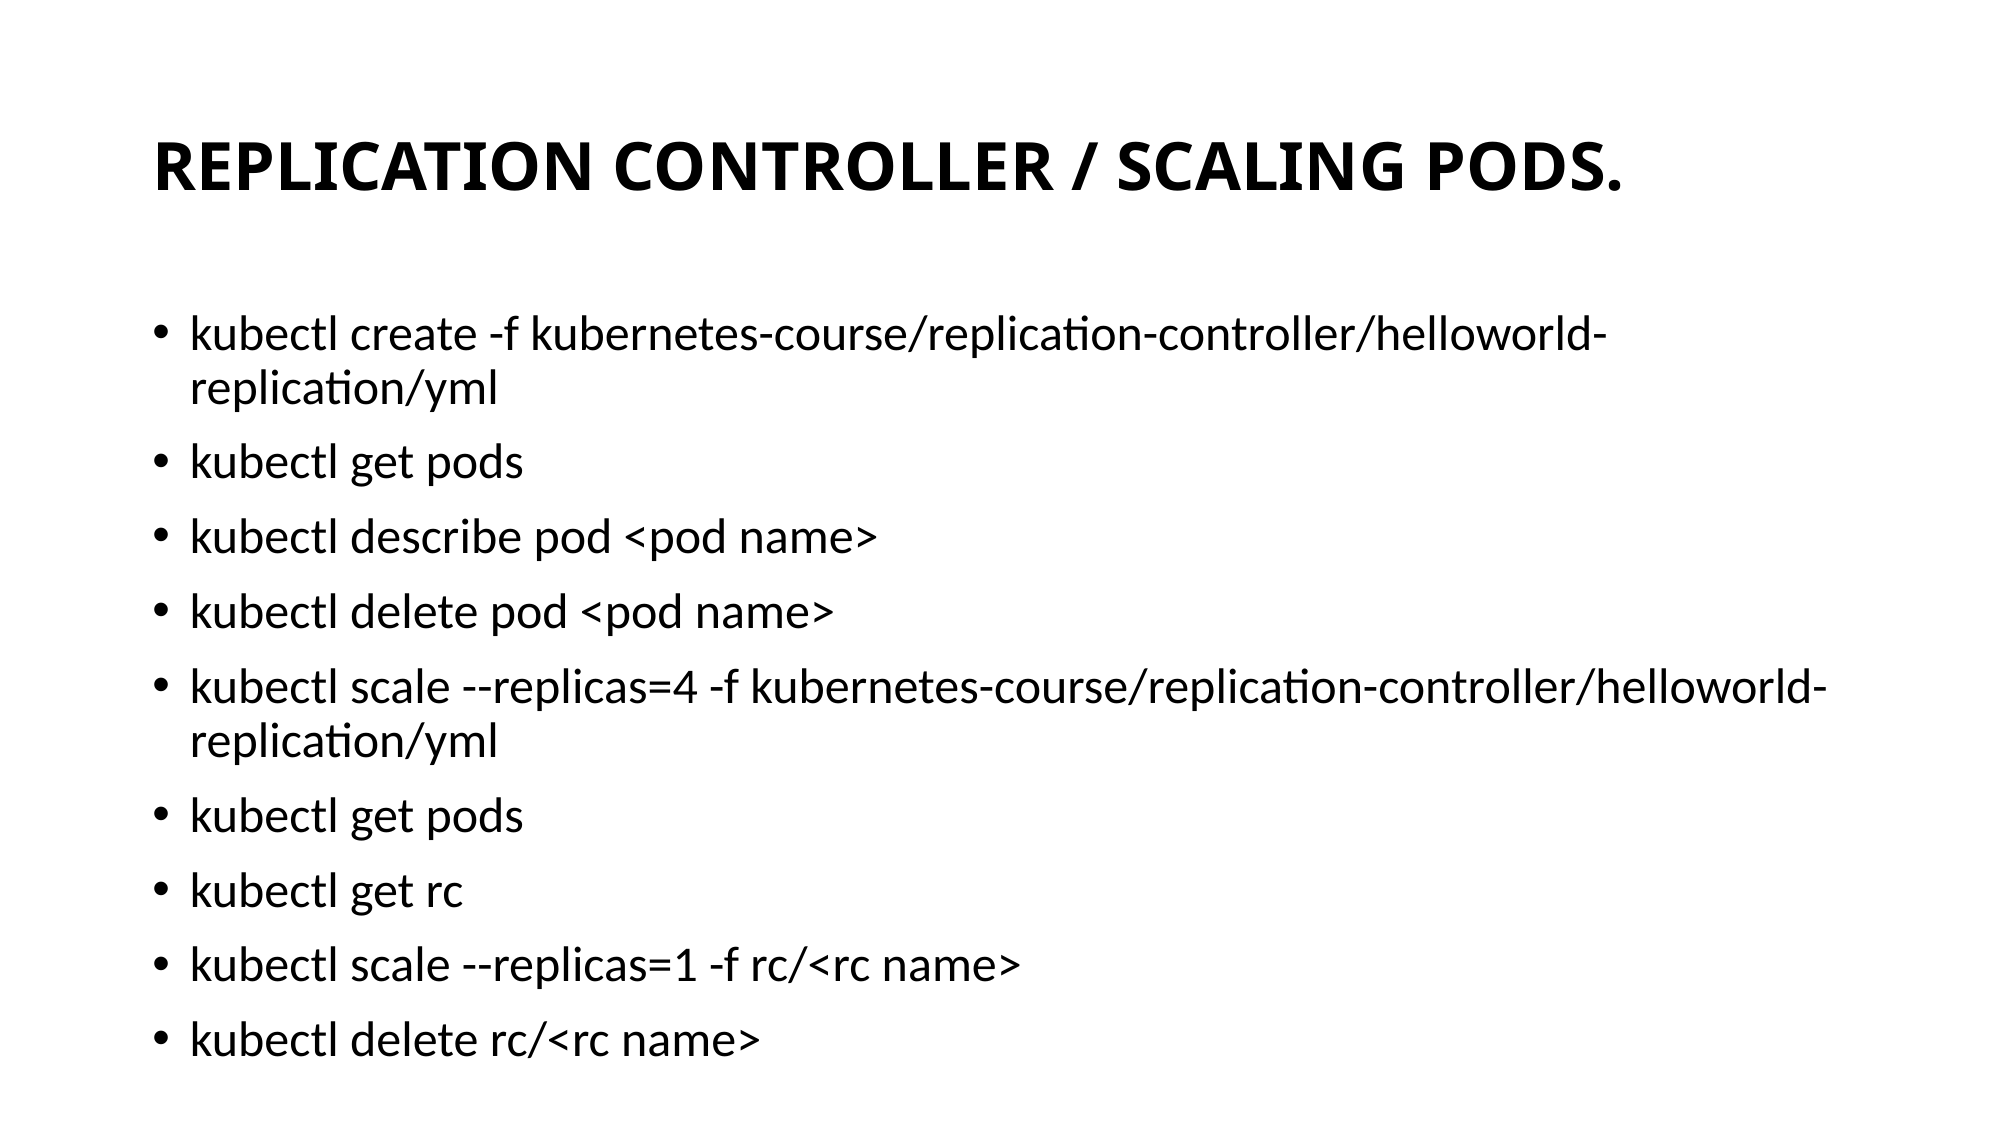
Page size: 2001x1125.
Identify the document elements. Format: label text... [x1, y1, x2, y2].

list kubectl create -f kubernetes-course/replication-controller/helloworld-replication/yml kubectl get pods kubectl describe pod <pod name> kubectl delete pod <pod name> kubectl scale --replicas=4 -f kubernetes-course/replication-controller/helloworld-replication/yml kubectl get pods kubectl get rc kubectl scale --replicas=1 -f rc/<rc name> kubectl delete rc/<rc name> [137, 299, 1863, 1014]
title REPLICATION CONTROLLER / SCALING PODS. [137, 59, 1863, 278]
